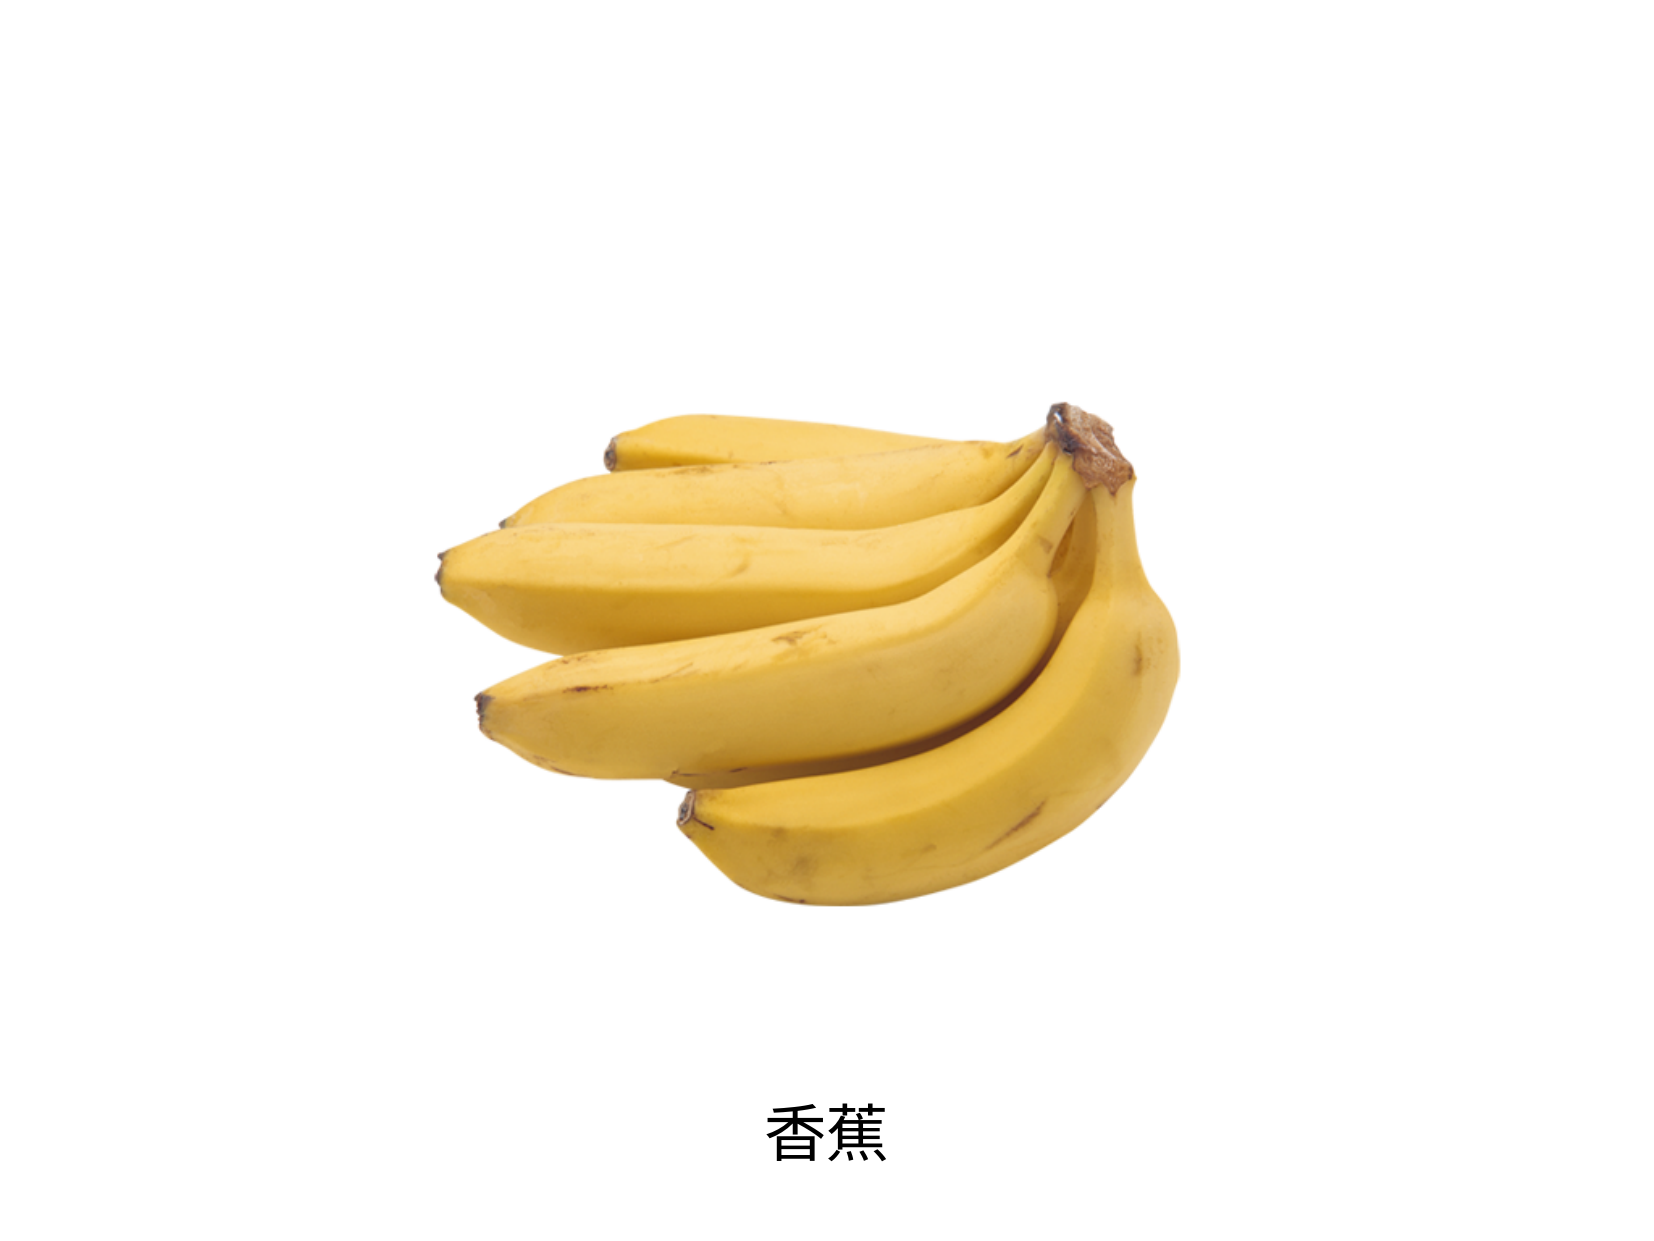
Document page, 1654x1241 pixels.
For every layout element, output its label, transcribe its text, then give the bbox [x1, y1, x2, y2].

title 香蕉 [82, 1025, 1571, 1233]
picture [0, 0, 1654, 1241]
